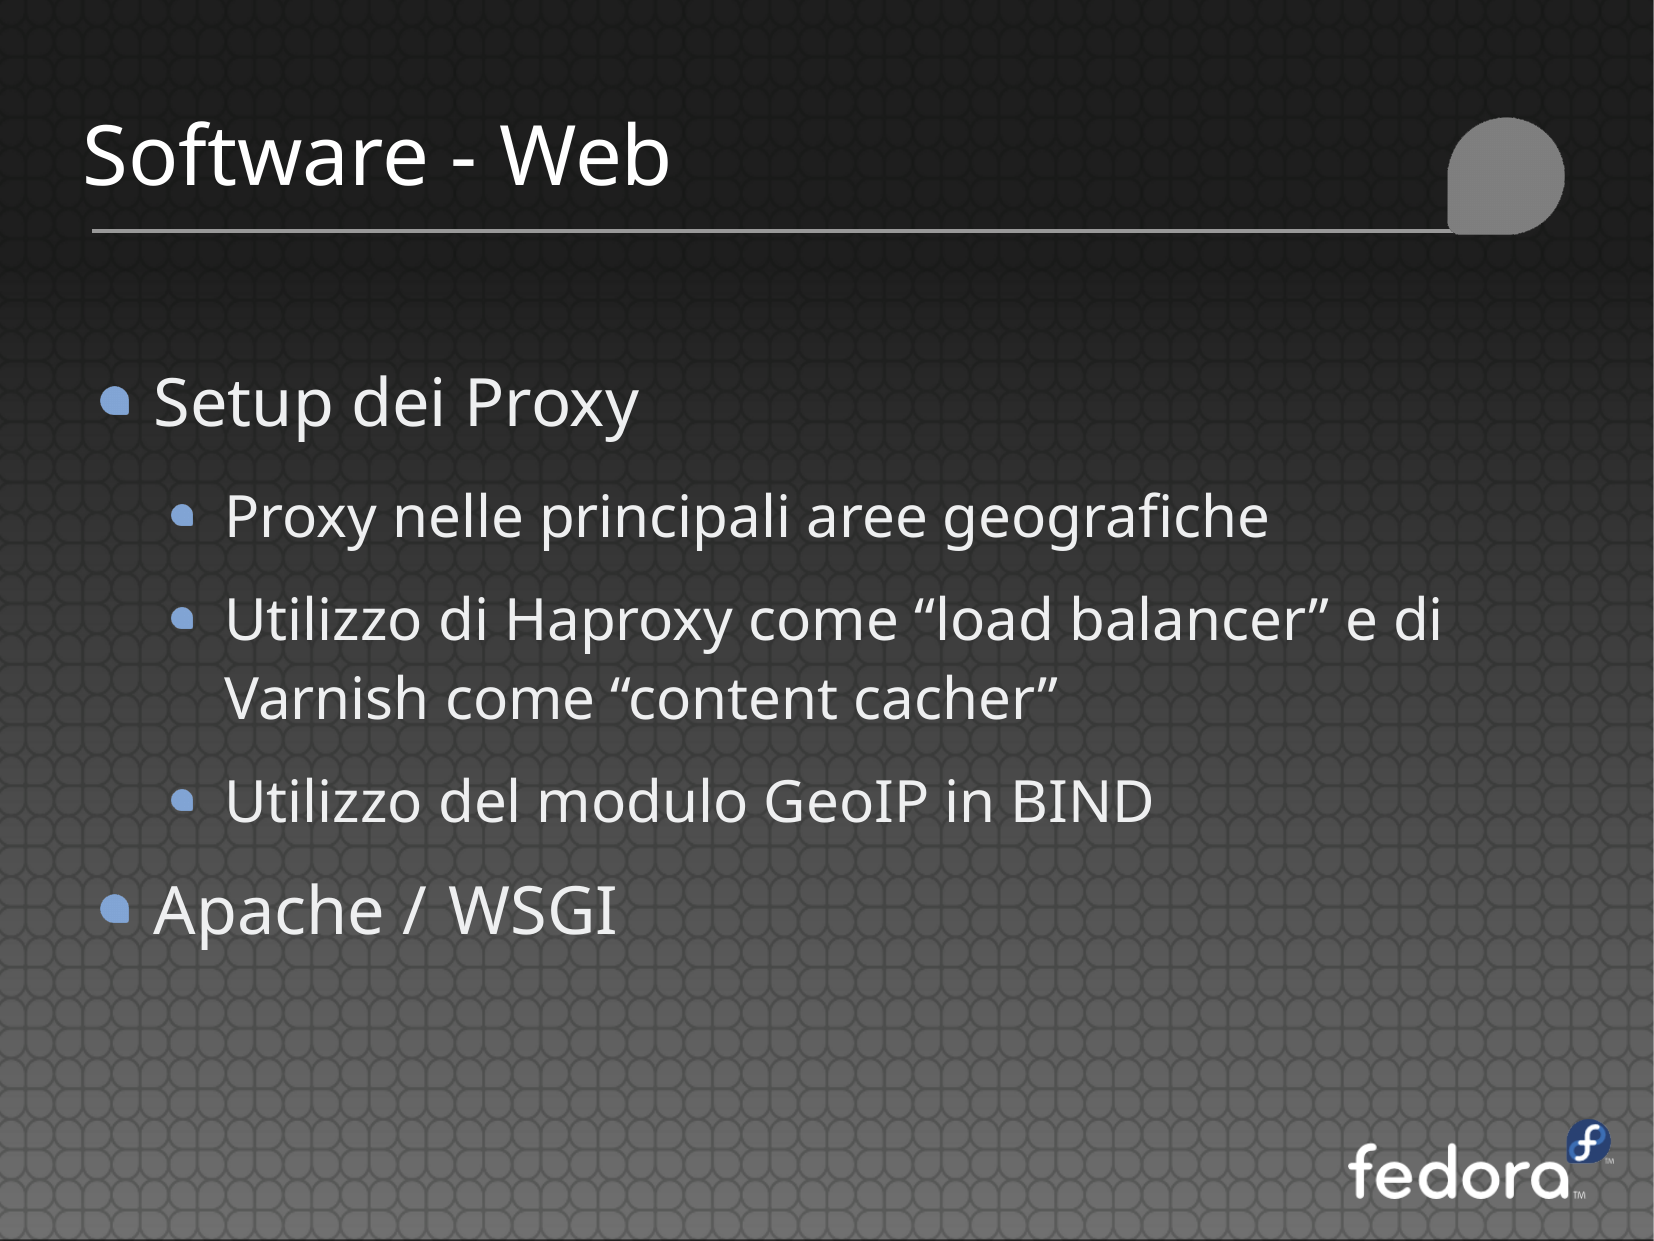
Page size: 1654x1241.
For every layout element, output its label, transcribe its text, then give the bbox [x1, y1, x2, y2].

picture [0, 0, 1654, 1241]
list Setup dei Proxy Proxy nelle principali aree geografiche Utilizzo di Haproxy come “load balancer” e di Varnish come “content cacher” Utilizzo del modulo GeoIP in BIND Apache / WSGI [82, 355, 1571, 1174]
title Software - Web [82, 49, 1571, 257]
